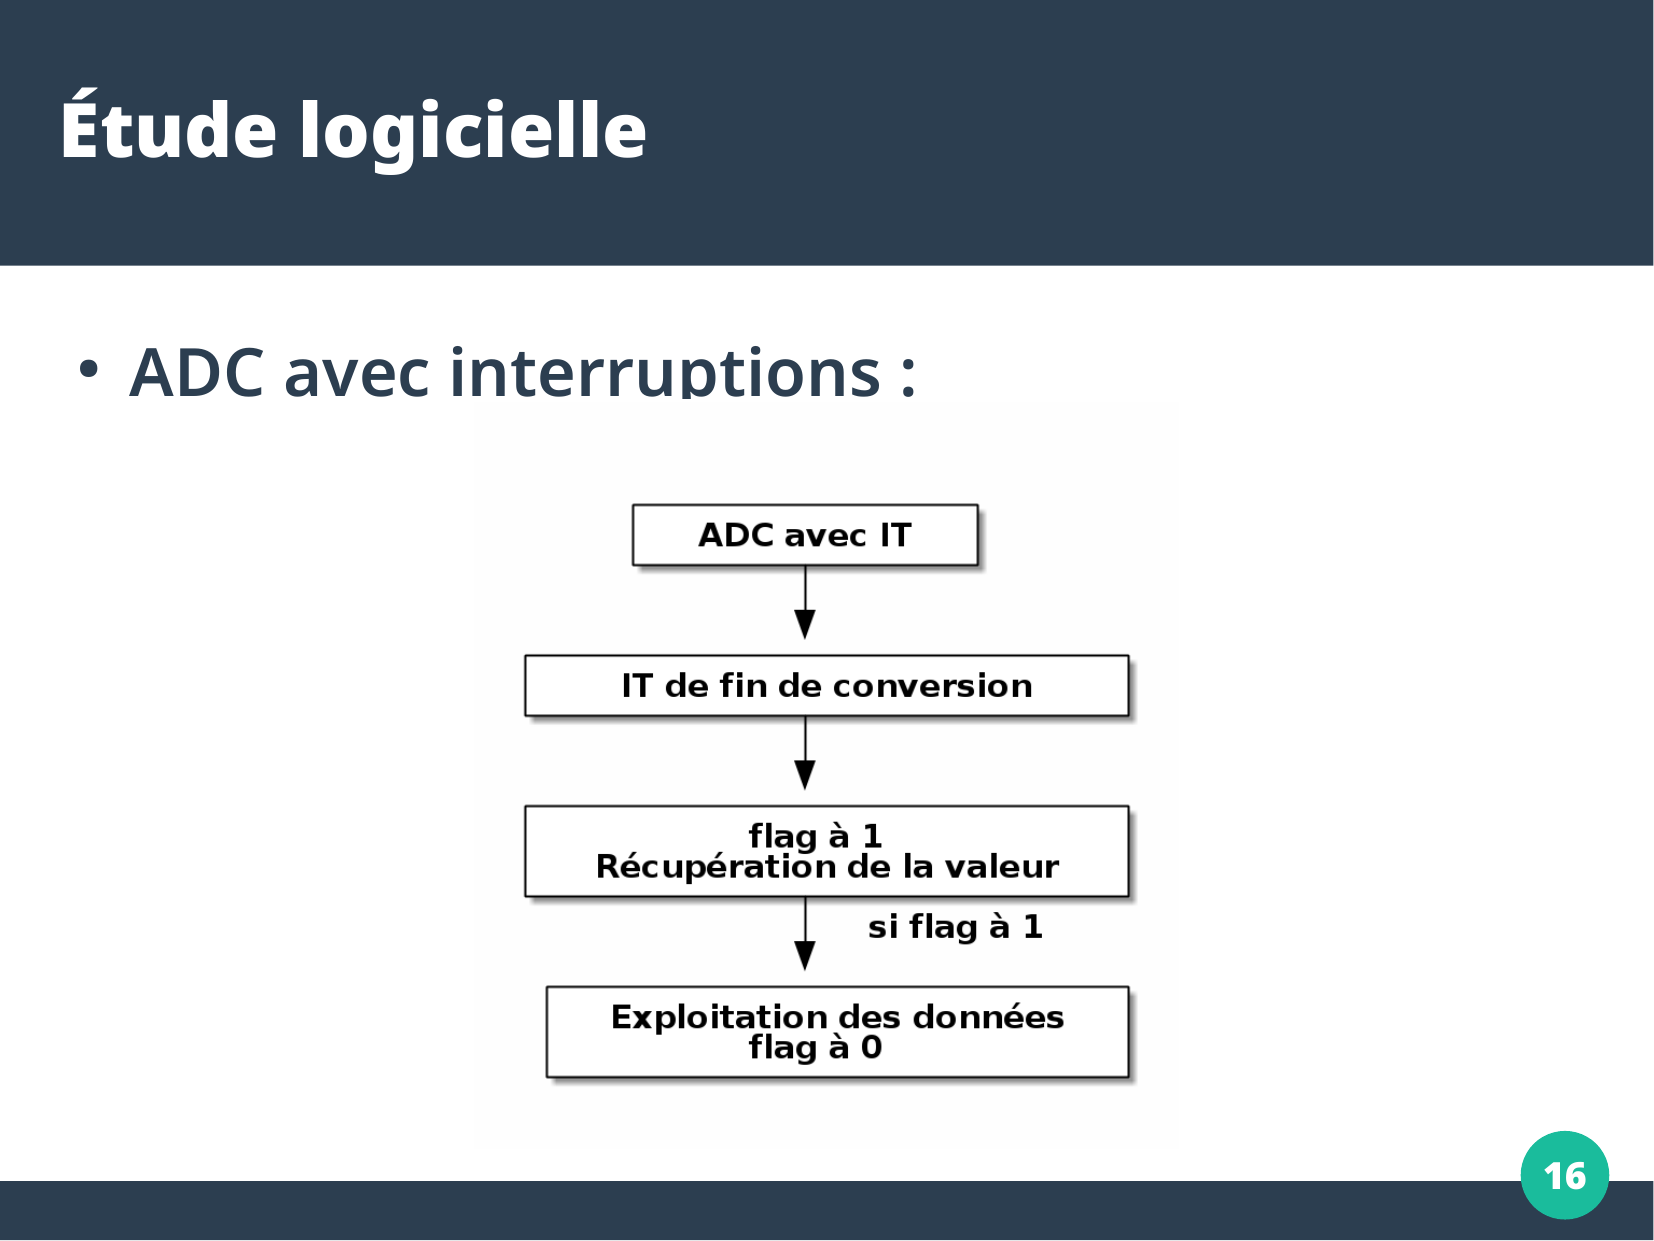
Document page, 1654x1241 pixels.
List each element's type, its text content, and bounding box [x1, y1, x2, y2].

title Étude logicielle [59, 49, 1595, 207]
list ADC avec interruptions : [59, 324, 1595, 1152]
picture [471, 399, 1182, 1152]
